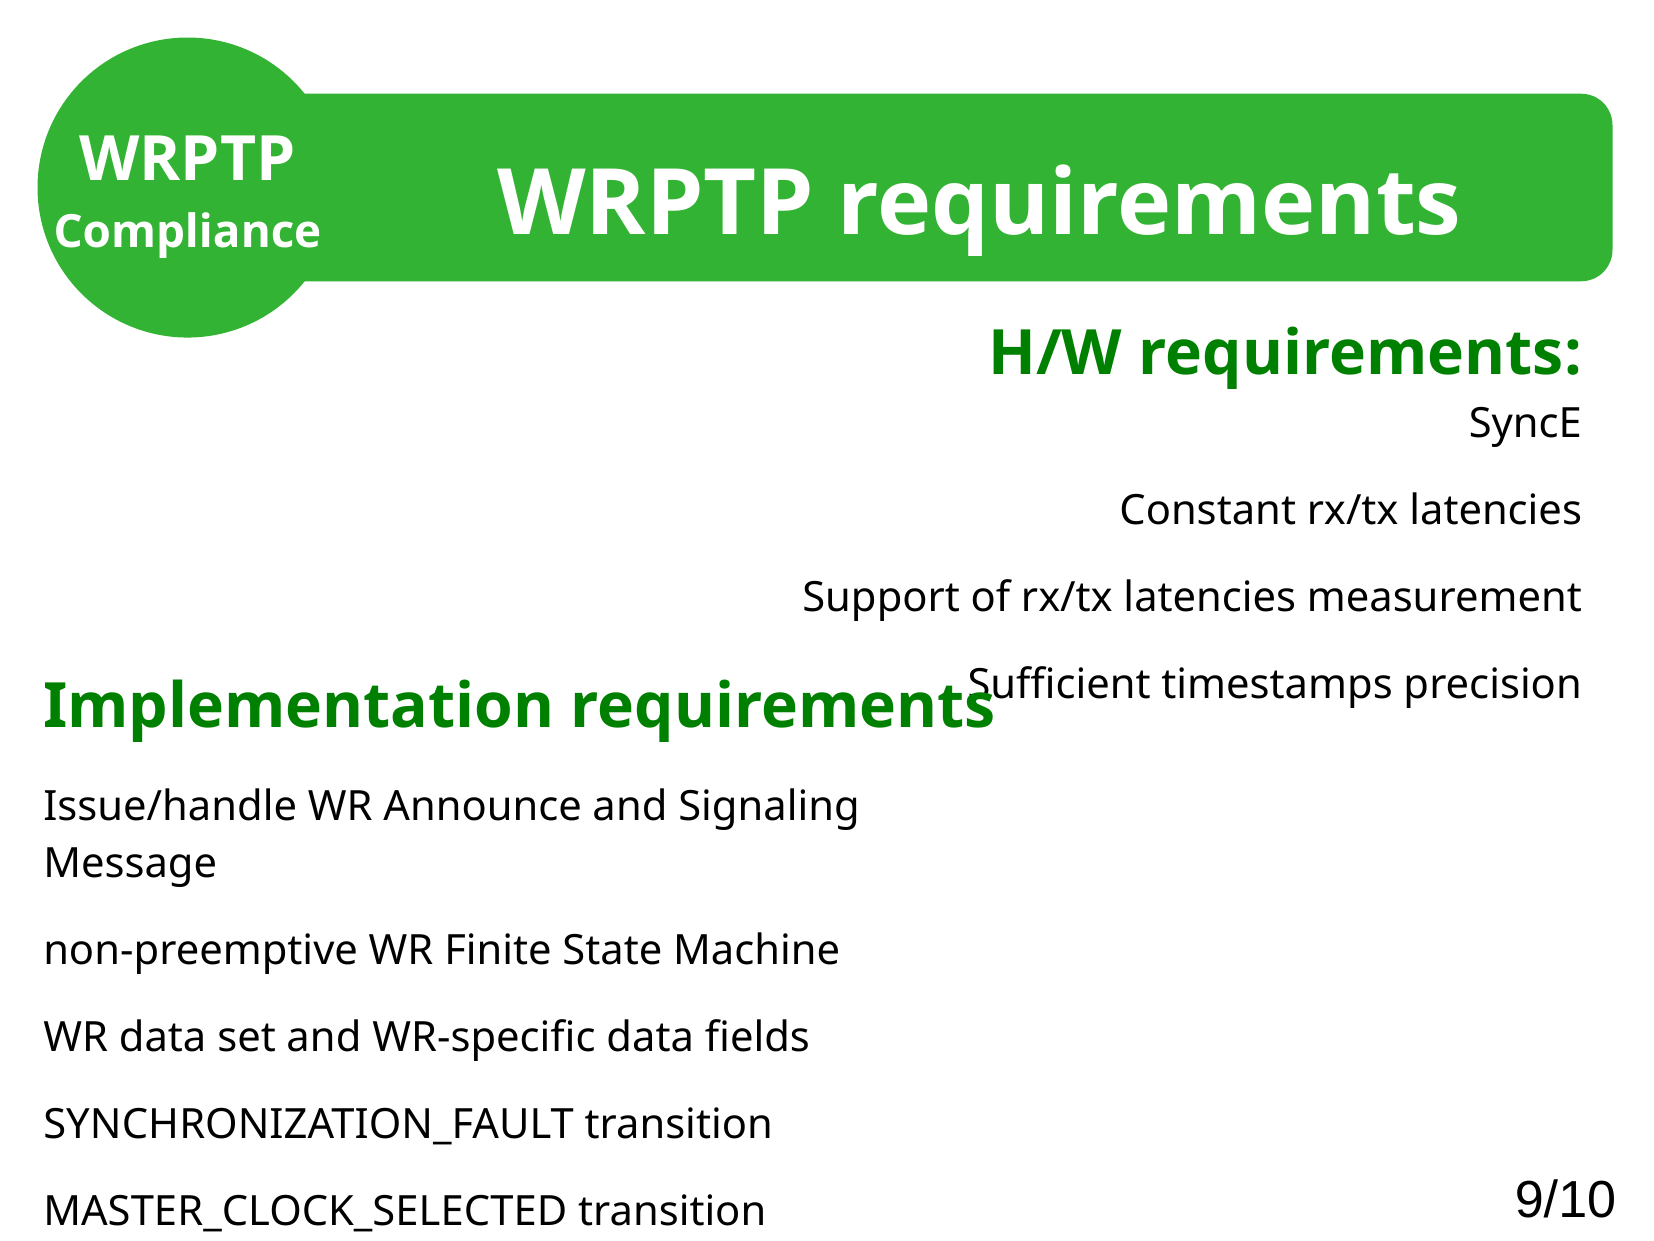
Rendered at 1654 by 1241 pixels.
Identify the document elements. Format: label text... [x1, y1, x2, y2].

text_box WRPTP Compliance [37, 37, 338, 338]
text_box 9/10 [1500, 1162, 1654, 1241]
text_box Implementation requirements Issue/handle WR Announce and Signaling Message non-preemptive WR Finite State Machine WR data set and WR-specific data fields SYNCHRONIZATION_FAULT transition MASTER_CLOCK_SELECTED transition communication with H/W [28, 653, 1013, 1201]
text_box H/W requirements: SyncE Constant rx/tx latencies Support of rx/tx latencies measurement Sufficient timestamps precision [750, 300, 1613, 713]
text_box [305, 93, 1613, 282]
text_box WRPTP requirements [482, 128, 1449, 247]
